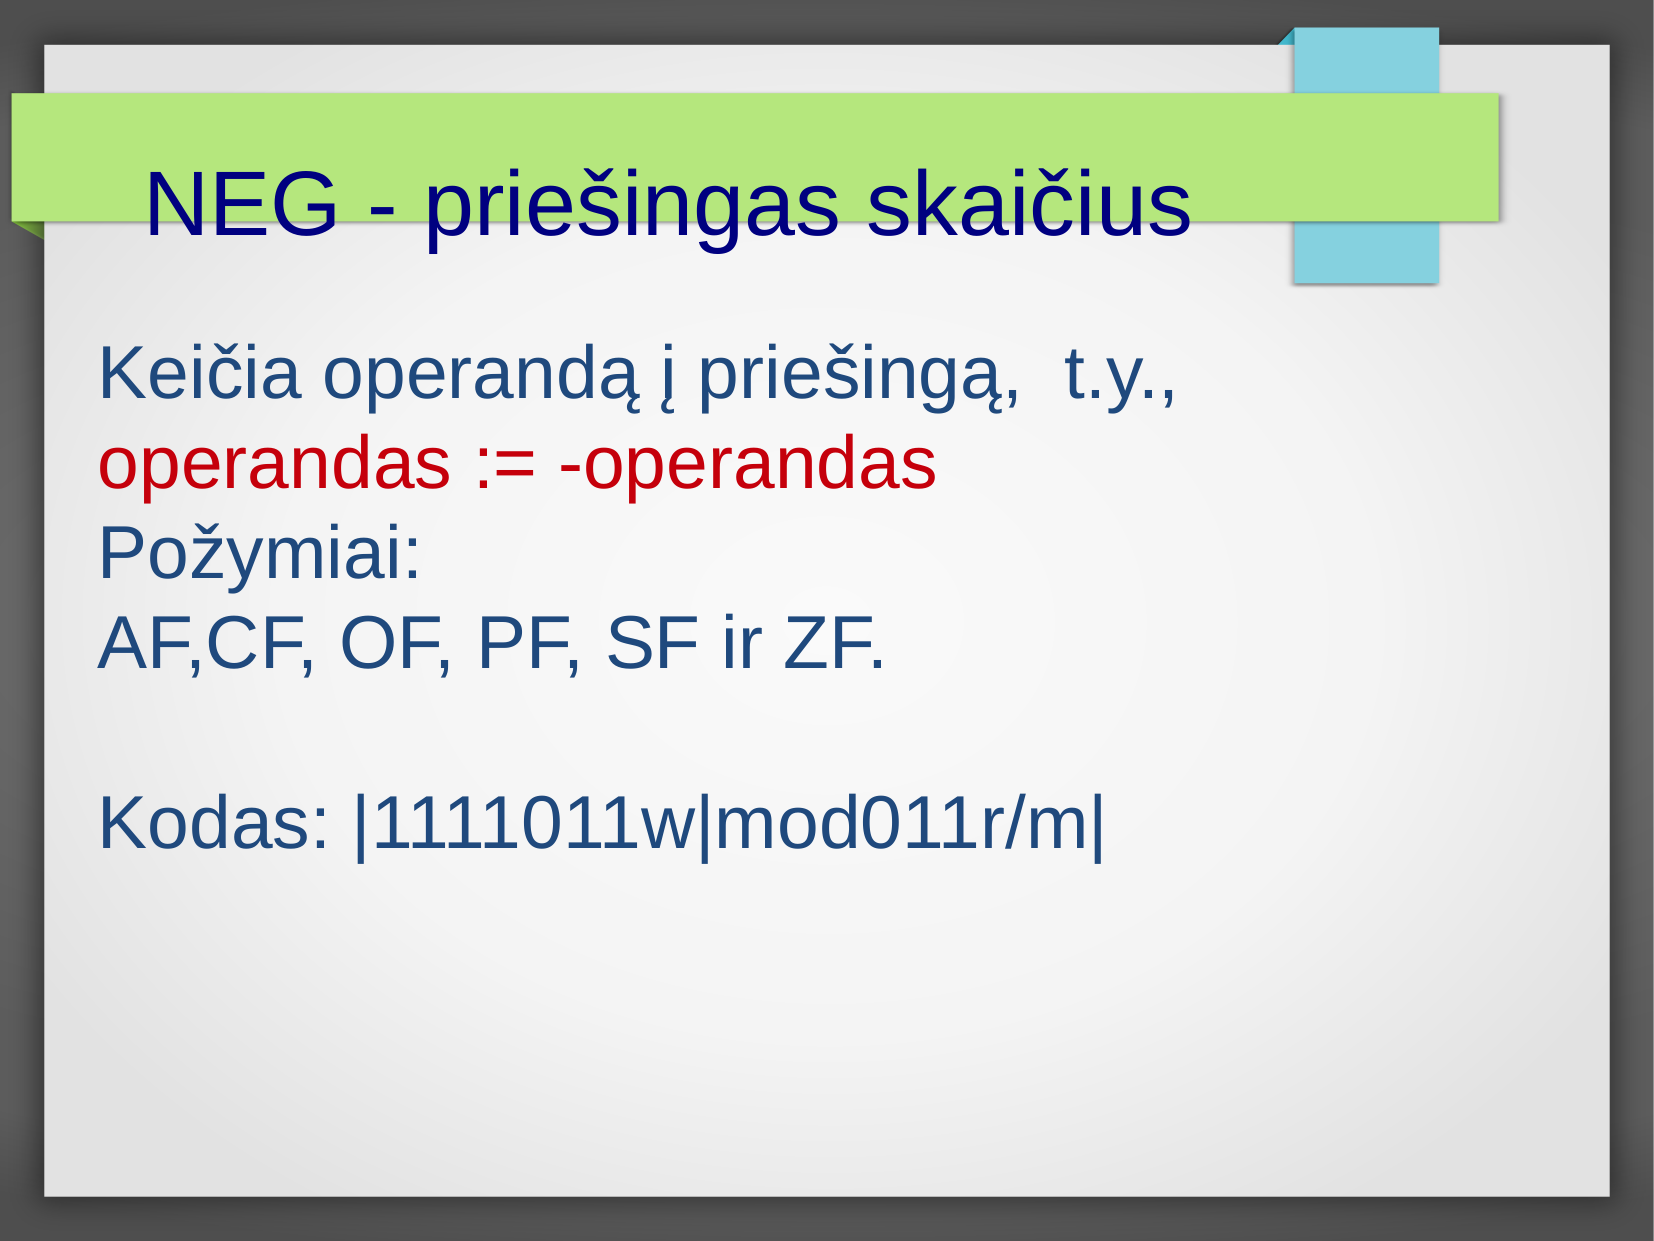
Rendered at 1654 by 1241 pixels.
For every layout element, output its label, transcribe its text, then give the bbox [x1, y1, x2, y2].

list Keičia operandą į priešingą, t.y., operandas := -operandas Požymiai: AF,CF, OF, PF, SF ir ZF. Kodas: |1111011w|mod011r/m| [82, 308, 1571, 1184]
title NEG - priešingas skaičius [82, 24, 1406, 269]
picture [0, 0, 1654, 1241]
